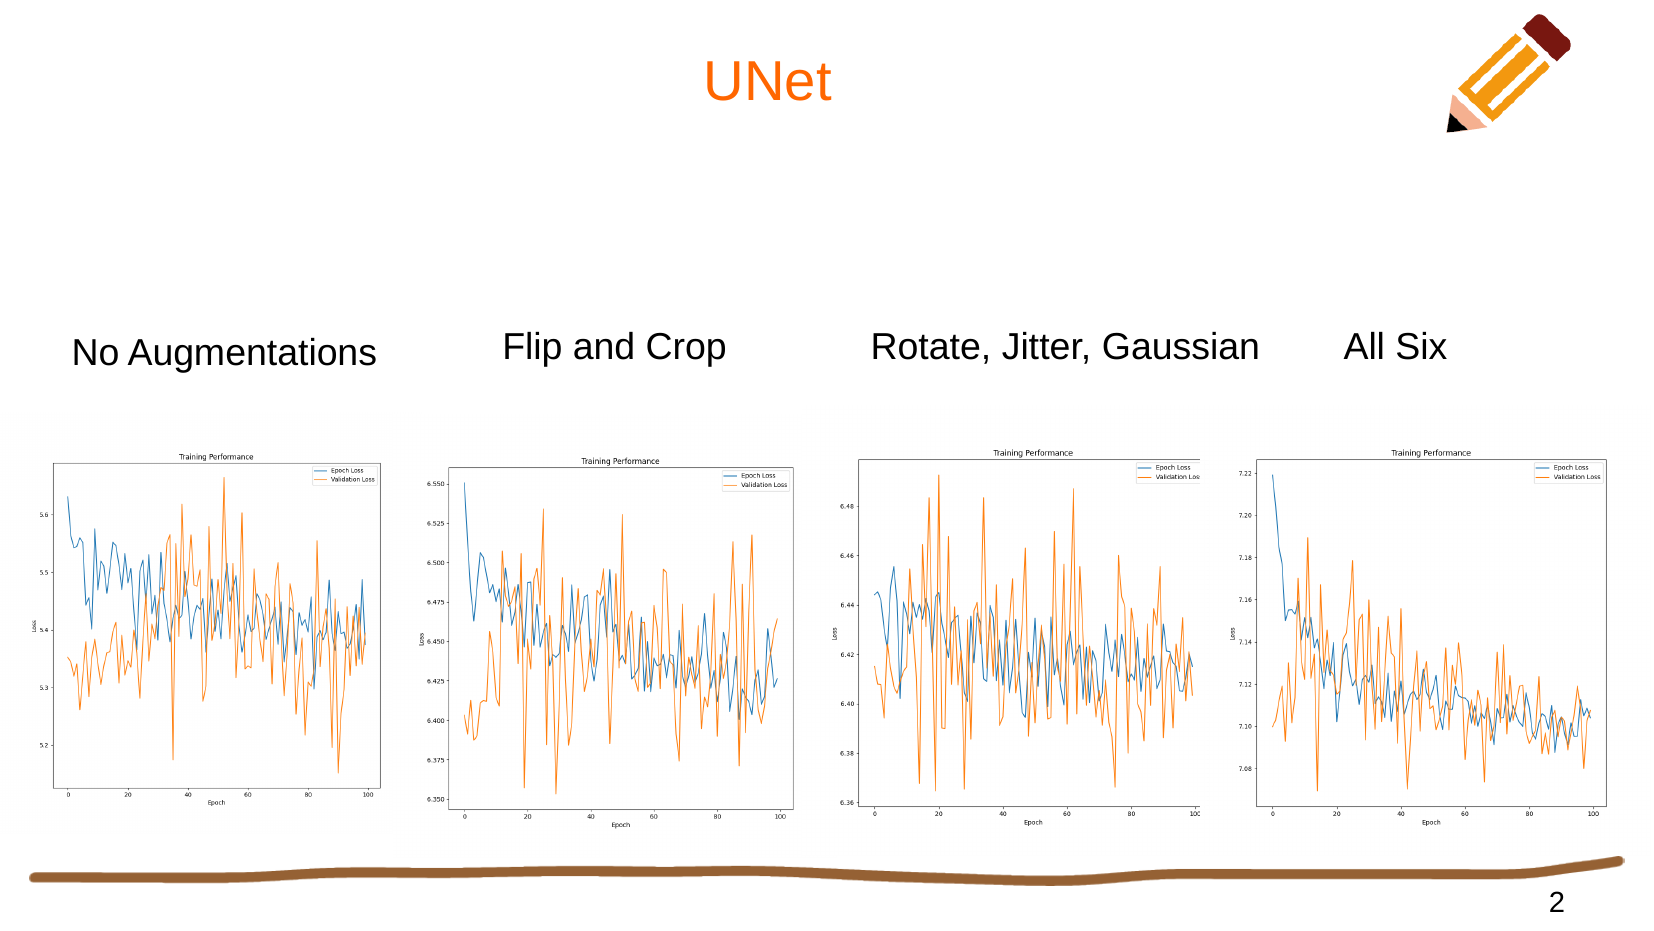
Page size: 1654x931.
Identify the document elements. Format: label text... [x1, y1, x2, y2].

picture [0, 405, 1651, 886]
text_box Rotate, Jitter, Gaussian [855, 318, 1276, 376]
picture [1446, 14, 1571, 133]
text_box Flip and Crop [487, 318, 742, 376]
title UNet [88, 29, 1447, 133]
text_box No Augmentations [56, 324, 393, 382]
text_box All Six [1328, 318, 1463, 376]
